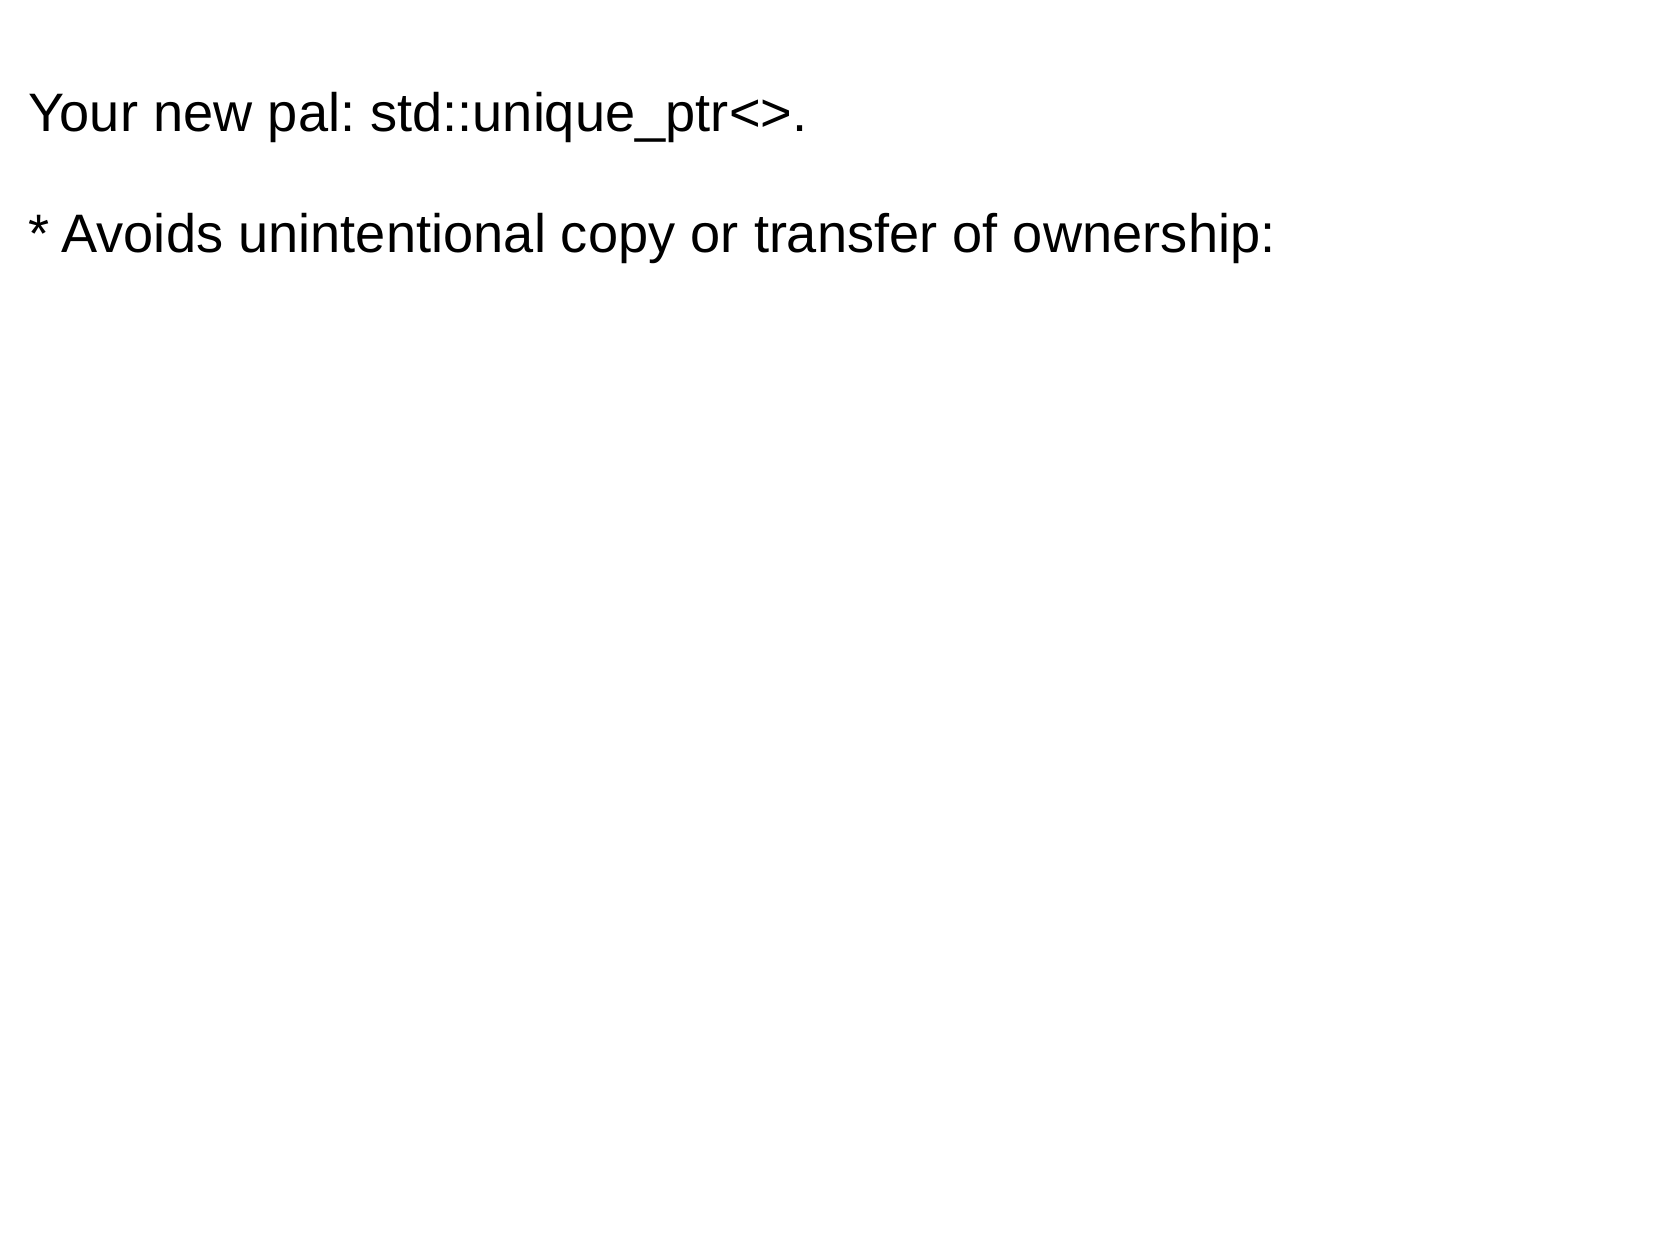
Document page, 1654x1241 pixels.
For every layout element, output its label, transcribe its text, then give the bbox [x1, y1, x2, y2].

text_box Your new pal: std::unique_ptr<>. * Avoids unintentional copy or transfer of ownership: [13, 74, 1293, 332]
